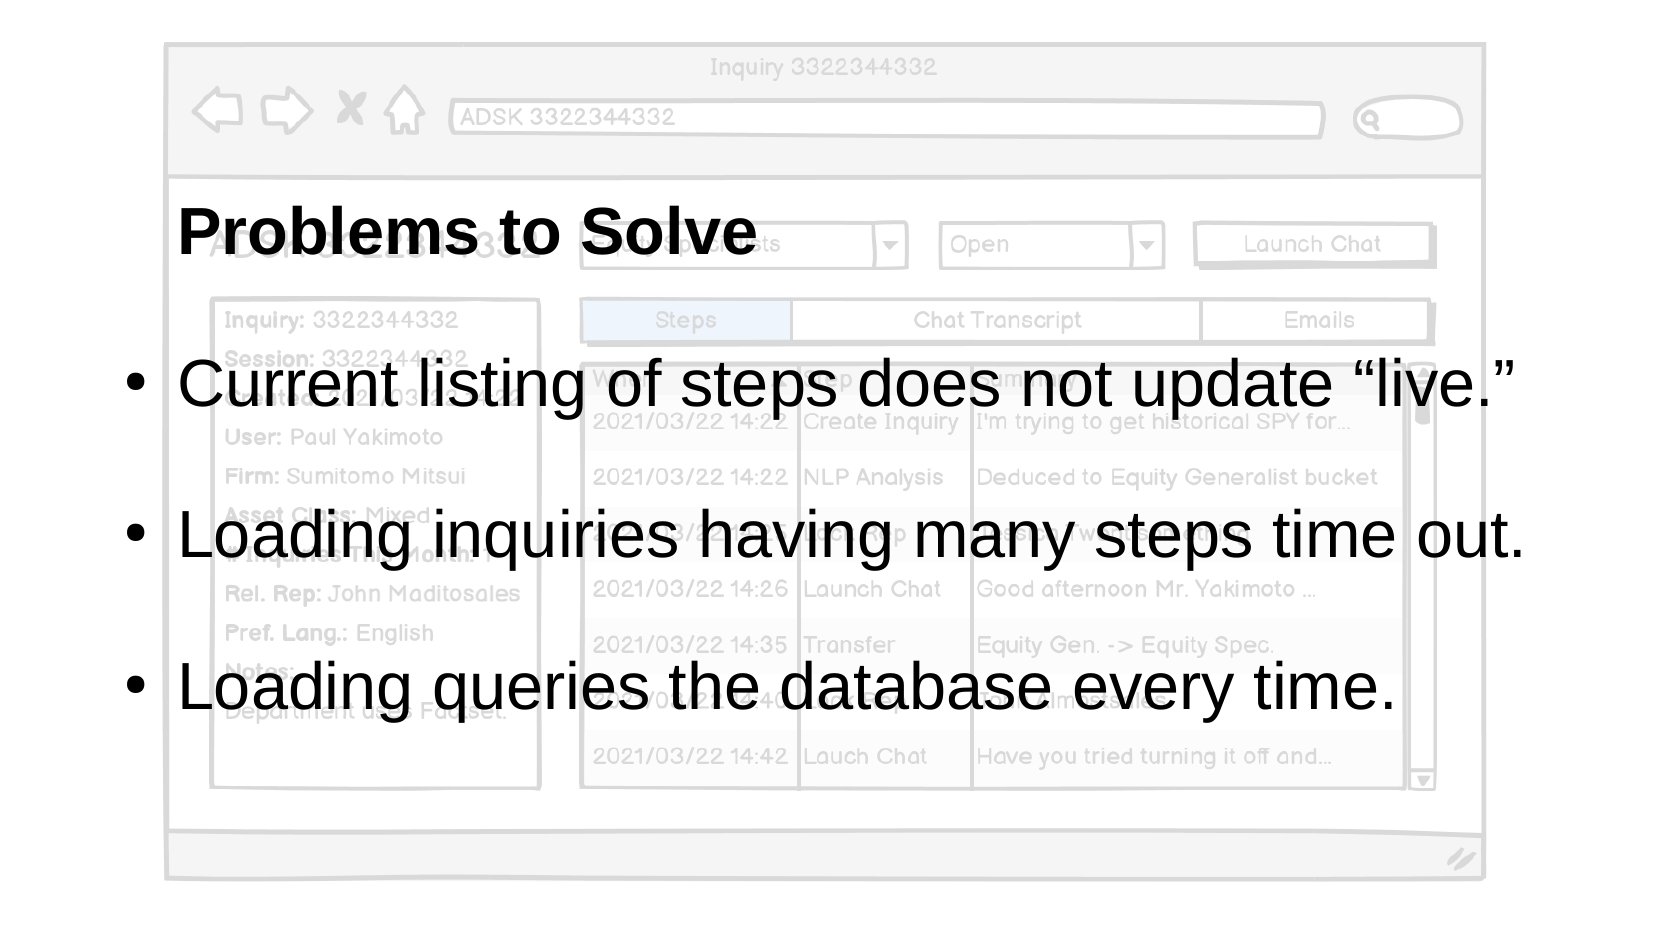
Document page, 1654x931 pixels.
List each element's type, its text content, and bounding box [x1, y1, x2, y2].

picture [162, 41, 1487, 193]
list Problems to Solve Current listing of steps does not update “live.” Loading inquiries having many steps time out. Loading queries the database every time. [106, 193, 1595, 734]
picture [162, 734, 1487, 882]
